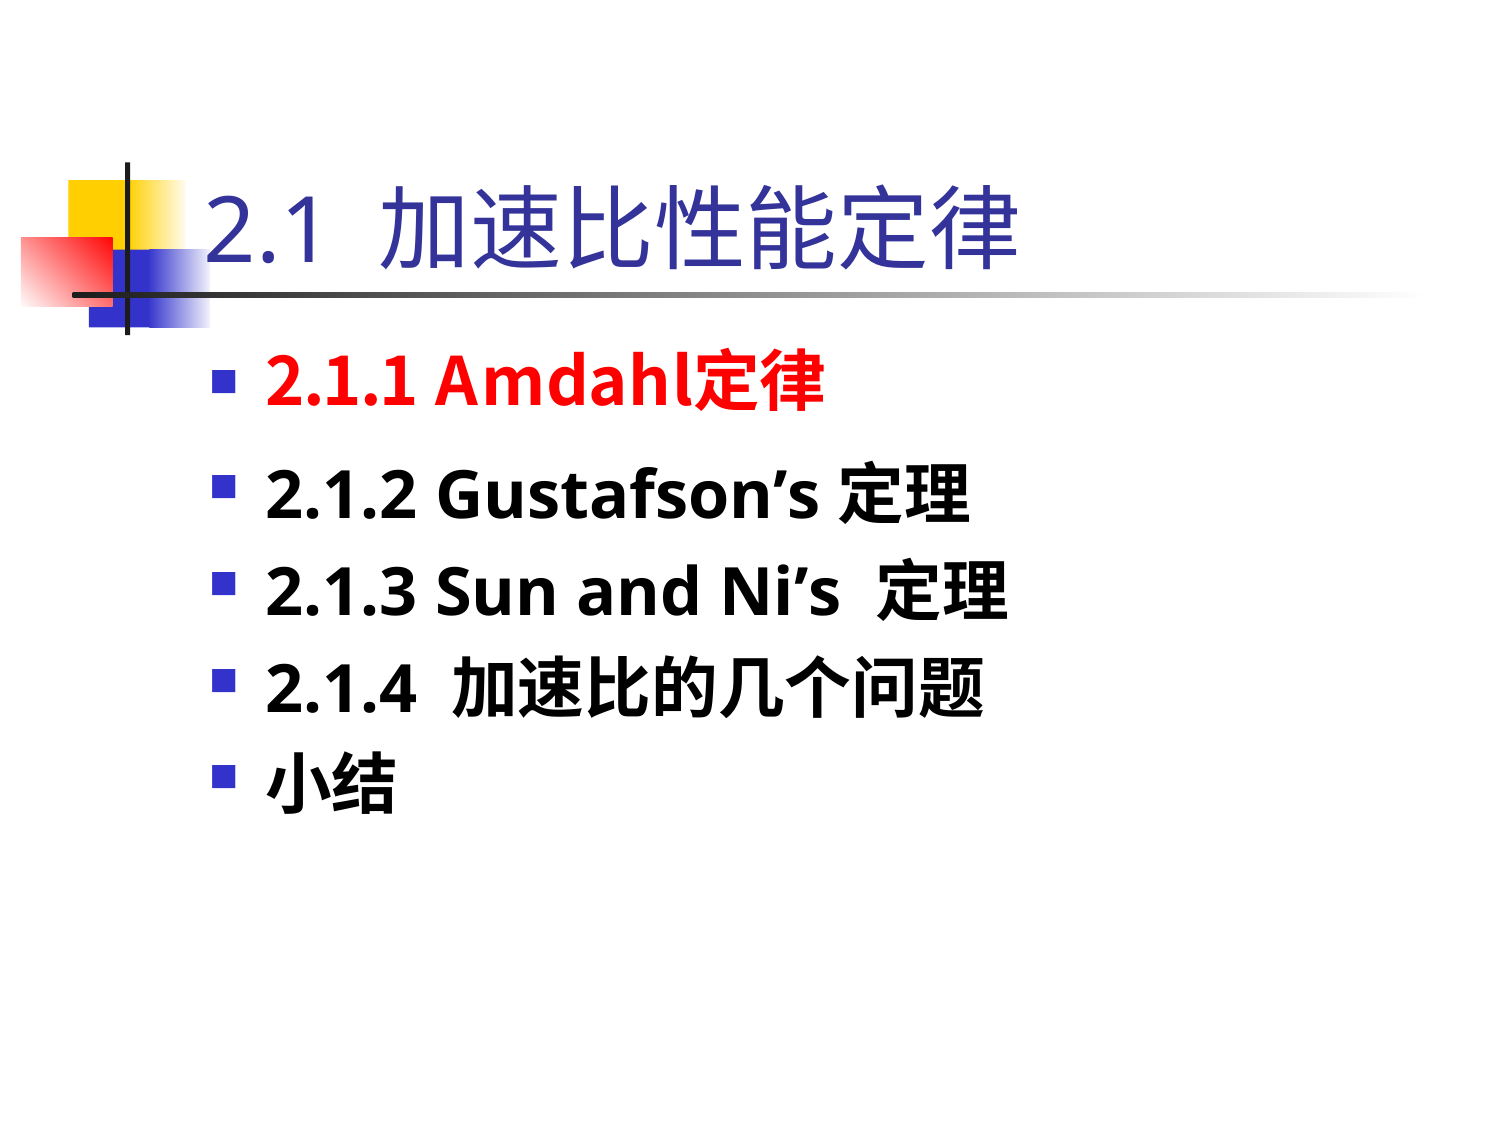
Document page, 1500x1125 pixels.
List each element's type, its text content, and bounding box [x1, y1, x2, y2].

list 2.1.1 Amdahl定律 2.1.2 Gustafson’s定理 2.1.3 Sun and Ni’s 定理 2.1.4 加速比的几个问题 小结 [193, 331, 1469, 1007]
title 2.1 加速比性能定律 [188, 101, 1468, 289]
